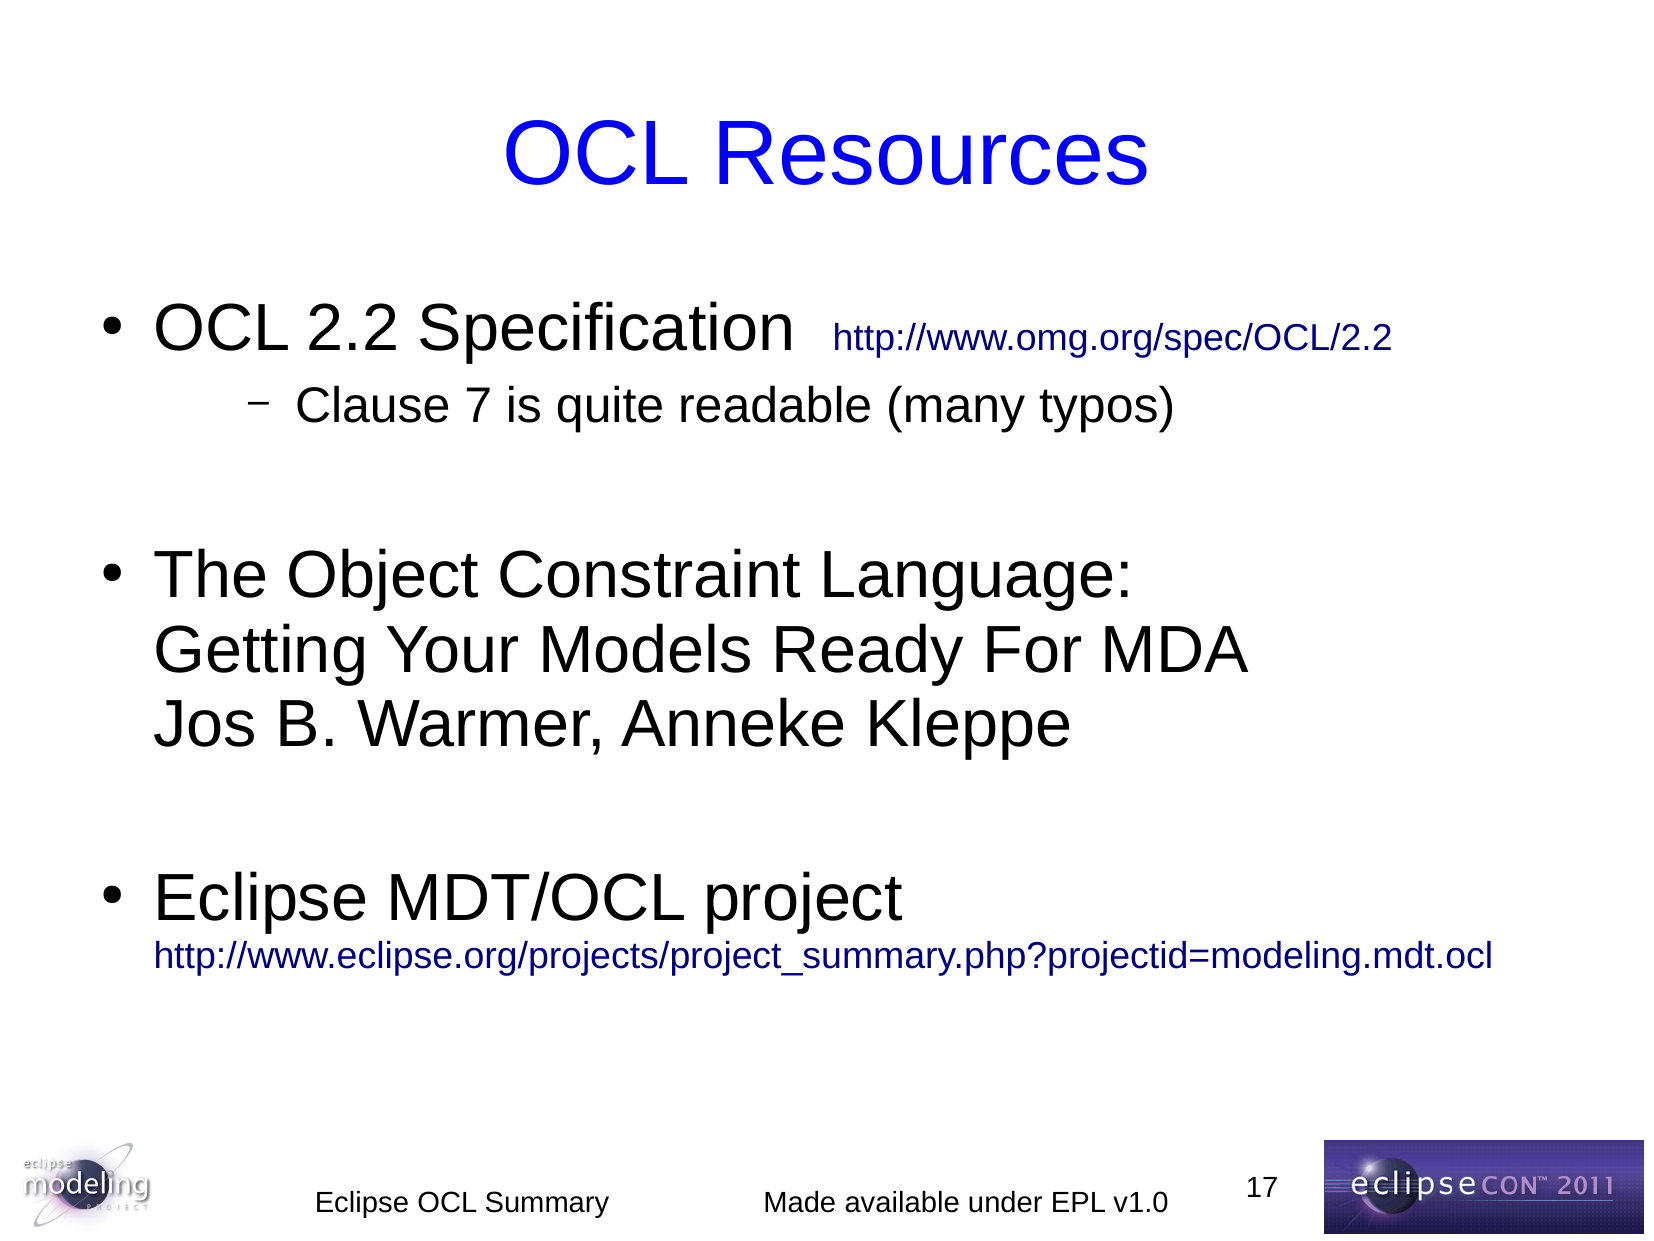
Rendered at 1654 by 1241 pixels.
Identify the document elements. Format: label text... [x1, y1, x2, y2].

picture [1324, 1140, 1644, 1234]
picture [9, 1136, 156, 1235]
list OCL 2.2 Specification http://www.omg.org/spec/OCL/2.2 Clause 7 is quite readable (many typos) The Object Constraint Language: Getting Your Models Ready For MDA Jos B. Warmer, Anneke Kleppe Eclipse MDT/OCL projecthttp://www.eclipse.org/projects/project_summary.php?projectid=modeling.mdt.ocl [82, 290, 1571, 1094]
title OCL Resources [82, 49, 1571, 257]
